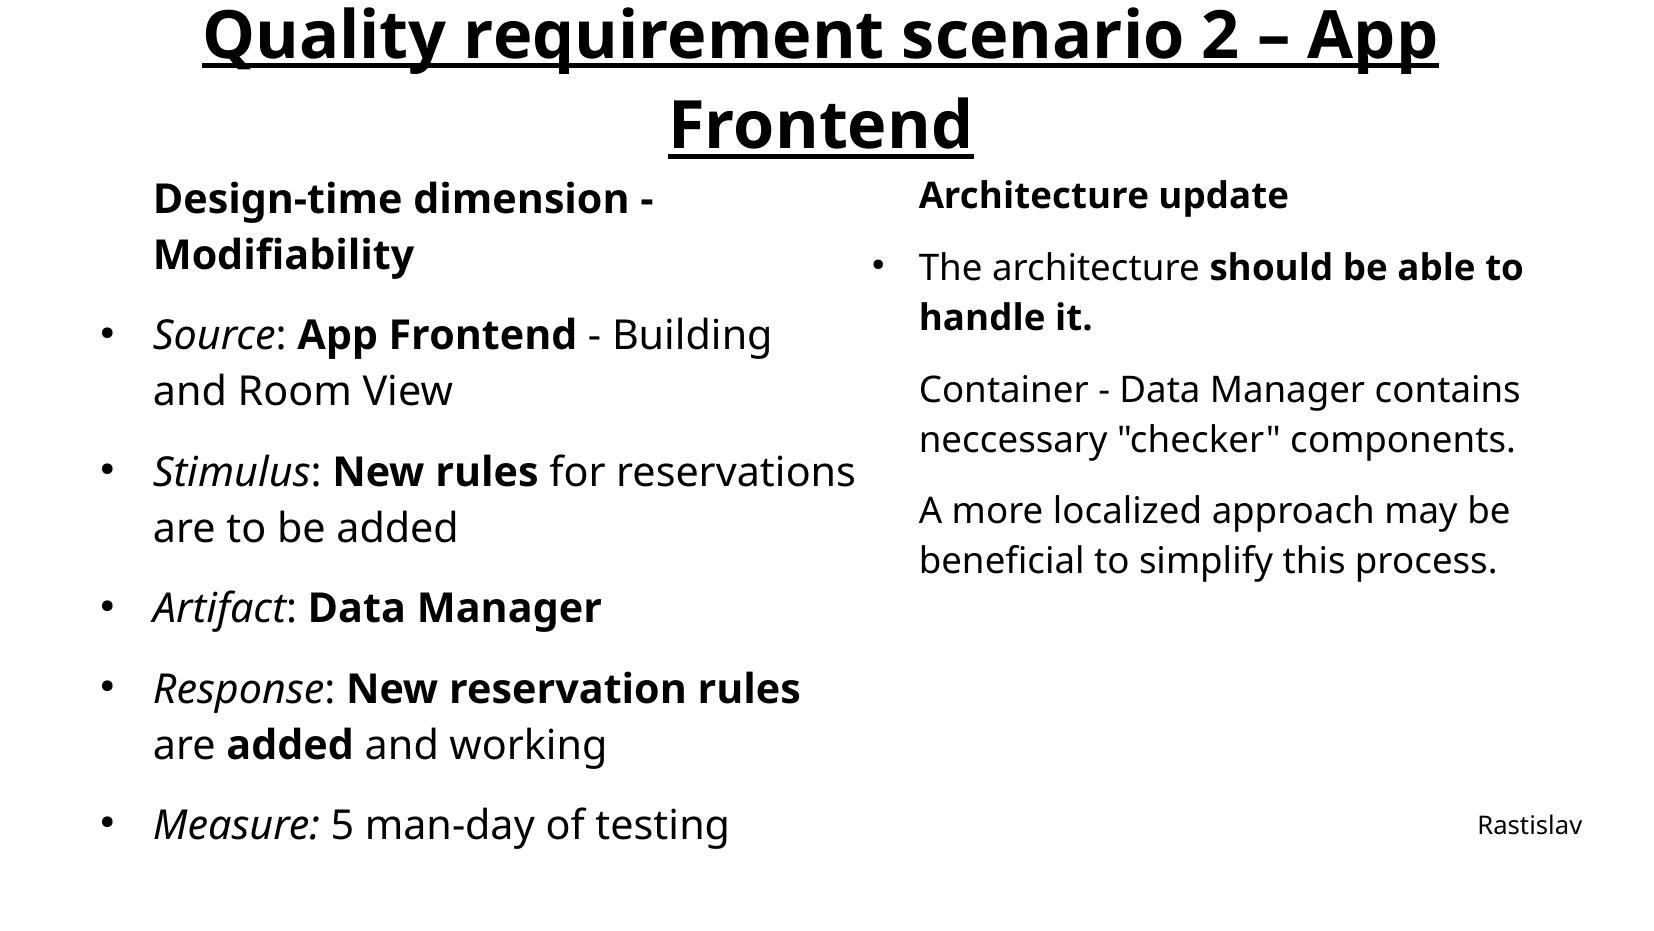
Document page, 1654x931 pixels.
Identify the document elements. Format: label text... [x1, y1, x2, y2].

title Quality requirement scenario 2 – App Frontend [76, 29, 1565, 126]
list Architecture update The architecture should be able to handle it. Container - Data Manager contains neccessary "checker" components. A more localized approach may be beneficial to simplify this process. Rastislav [856, 169, 1583, 857]
list Design-time dimension - Modifiability Source: App Frontend - Building and Room View Stimulus: New rules for reservations are to be added Artifact: Data Manager Response: New reservation rules are added and working Measure: 5 man-day of testing [82, 169, 856, 857]
